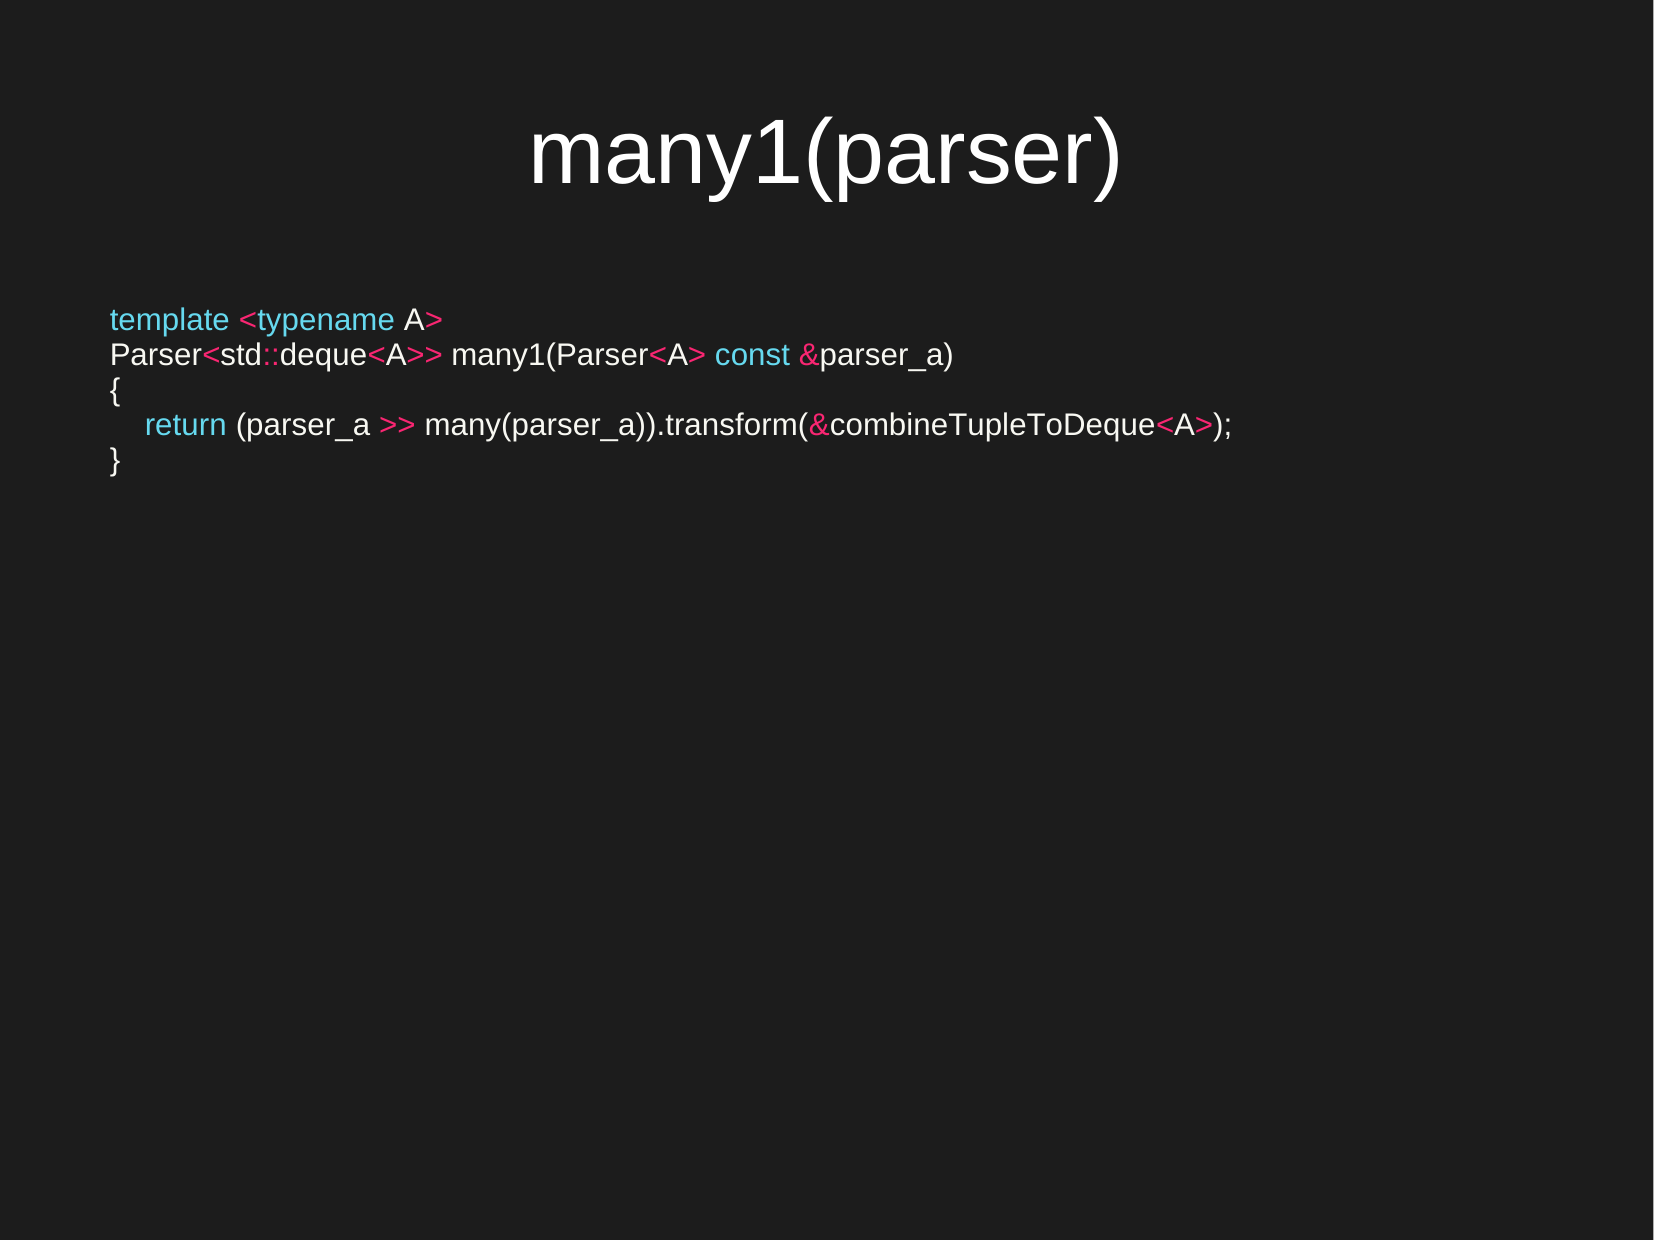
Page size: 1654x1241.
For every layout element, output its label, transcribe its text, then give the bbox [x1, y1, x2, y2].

text_box template <typename A> Parser<std::deque<A>> many1(Parser<A> const &parser_a) { return (parser_a >> many(parser_a)).transform(&combineTupleToDeque<A>); } [60, 294, 1654, 1228]
title many1(parser) [82, 49, 1571, 256]
